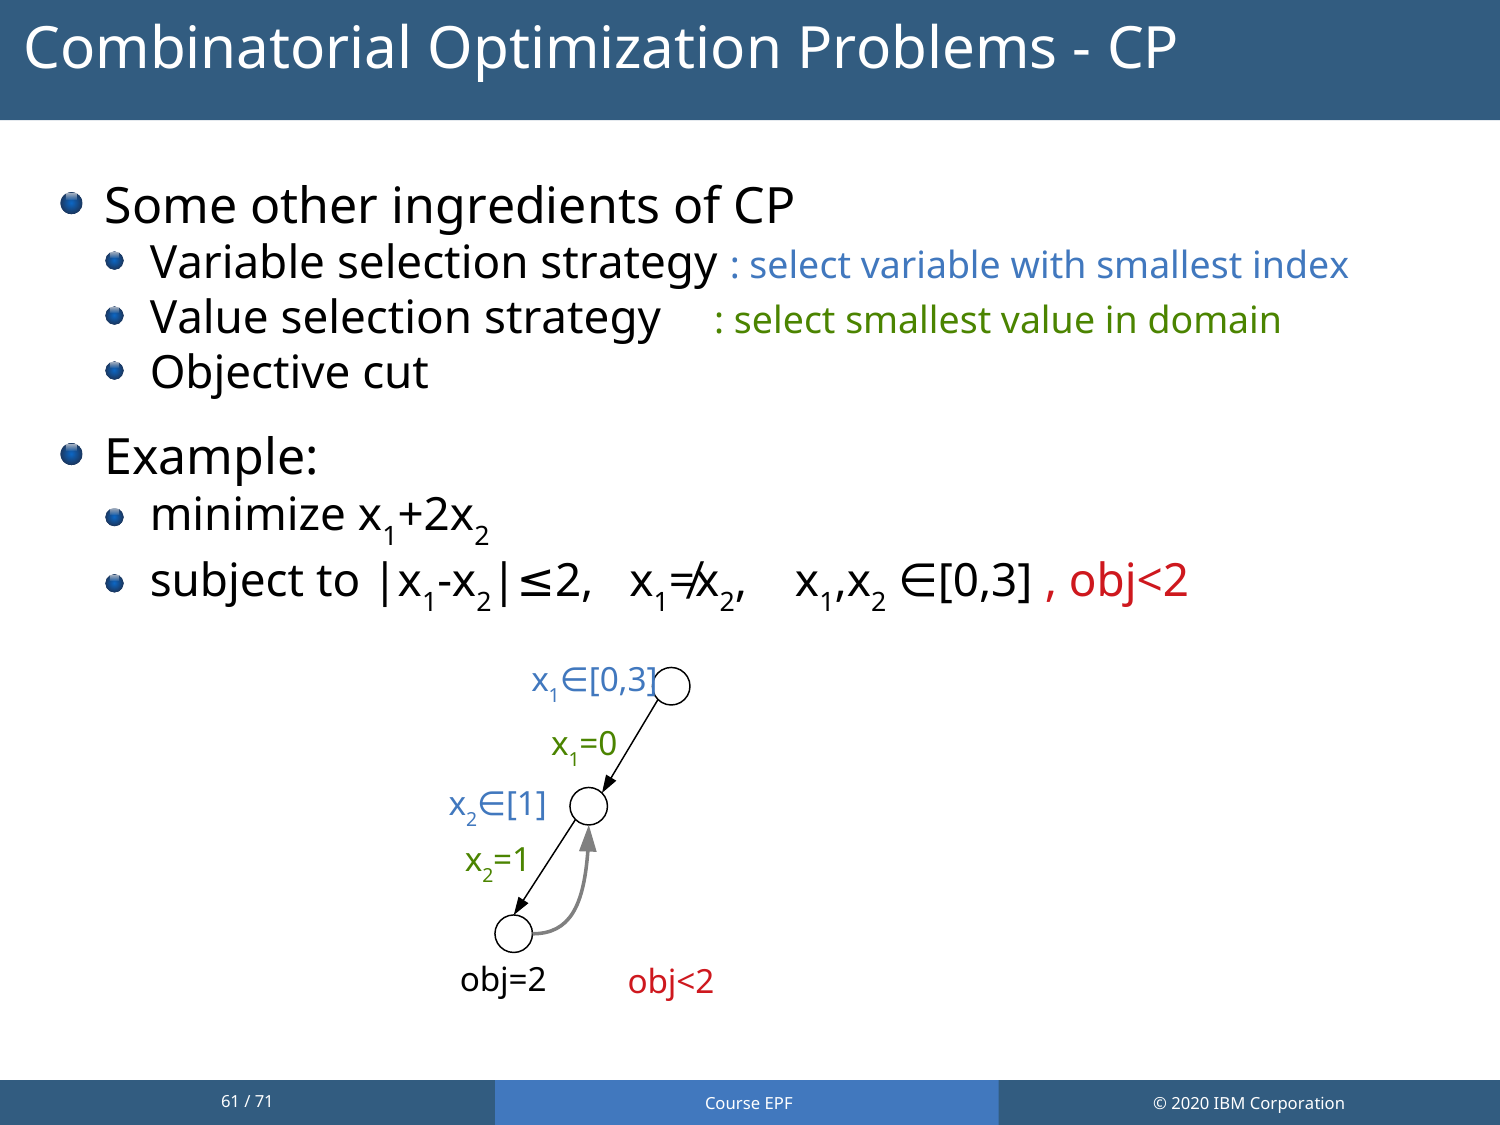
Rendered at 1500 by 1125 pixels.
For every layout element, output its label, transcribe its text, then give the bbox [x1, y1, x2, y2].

text_box x1=0 [536, 715, 644, 785]
list Some other ingredients of CP Variable selection strategy : select variable with smallest index Value selection strategy : select smallest value in domain Objective cut Example: minimize x1+2x2 subject to |x1-x2|≤2, x1≠x2, x1,x2 ∈[0,3] , obj<2 [45, 165, 1441, 1036]
text_box x2∈[1] [433, 774, 629, 838]
text_box x1∈[0,3] [516, 650, 712, 714]
text_box obj=2 [445, 950, 590, 1006]
title Combinatorial Optimization Problems - CP [0, 0, 1500, 121]
text_box x2=1 [450, 831, 558, 901]
text_box [494, 915, 533, 950]
text_box obj<2 [612, 952, 758, 1008]
